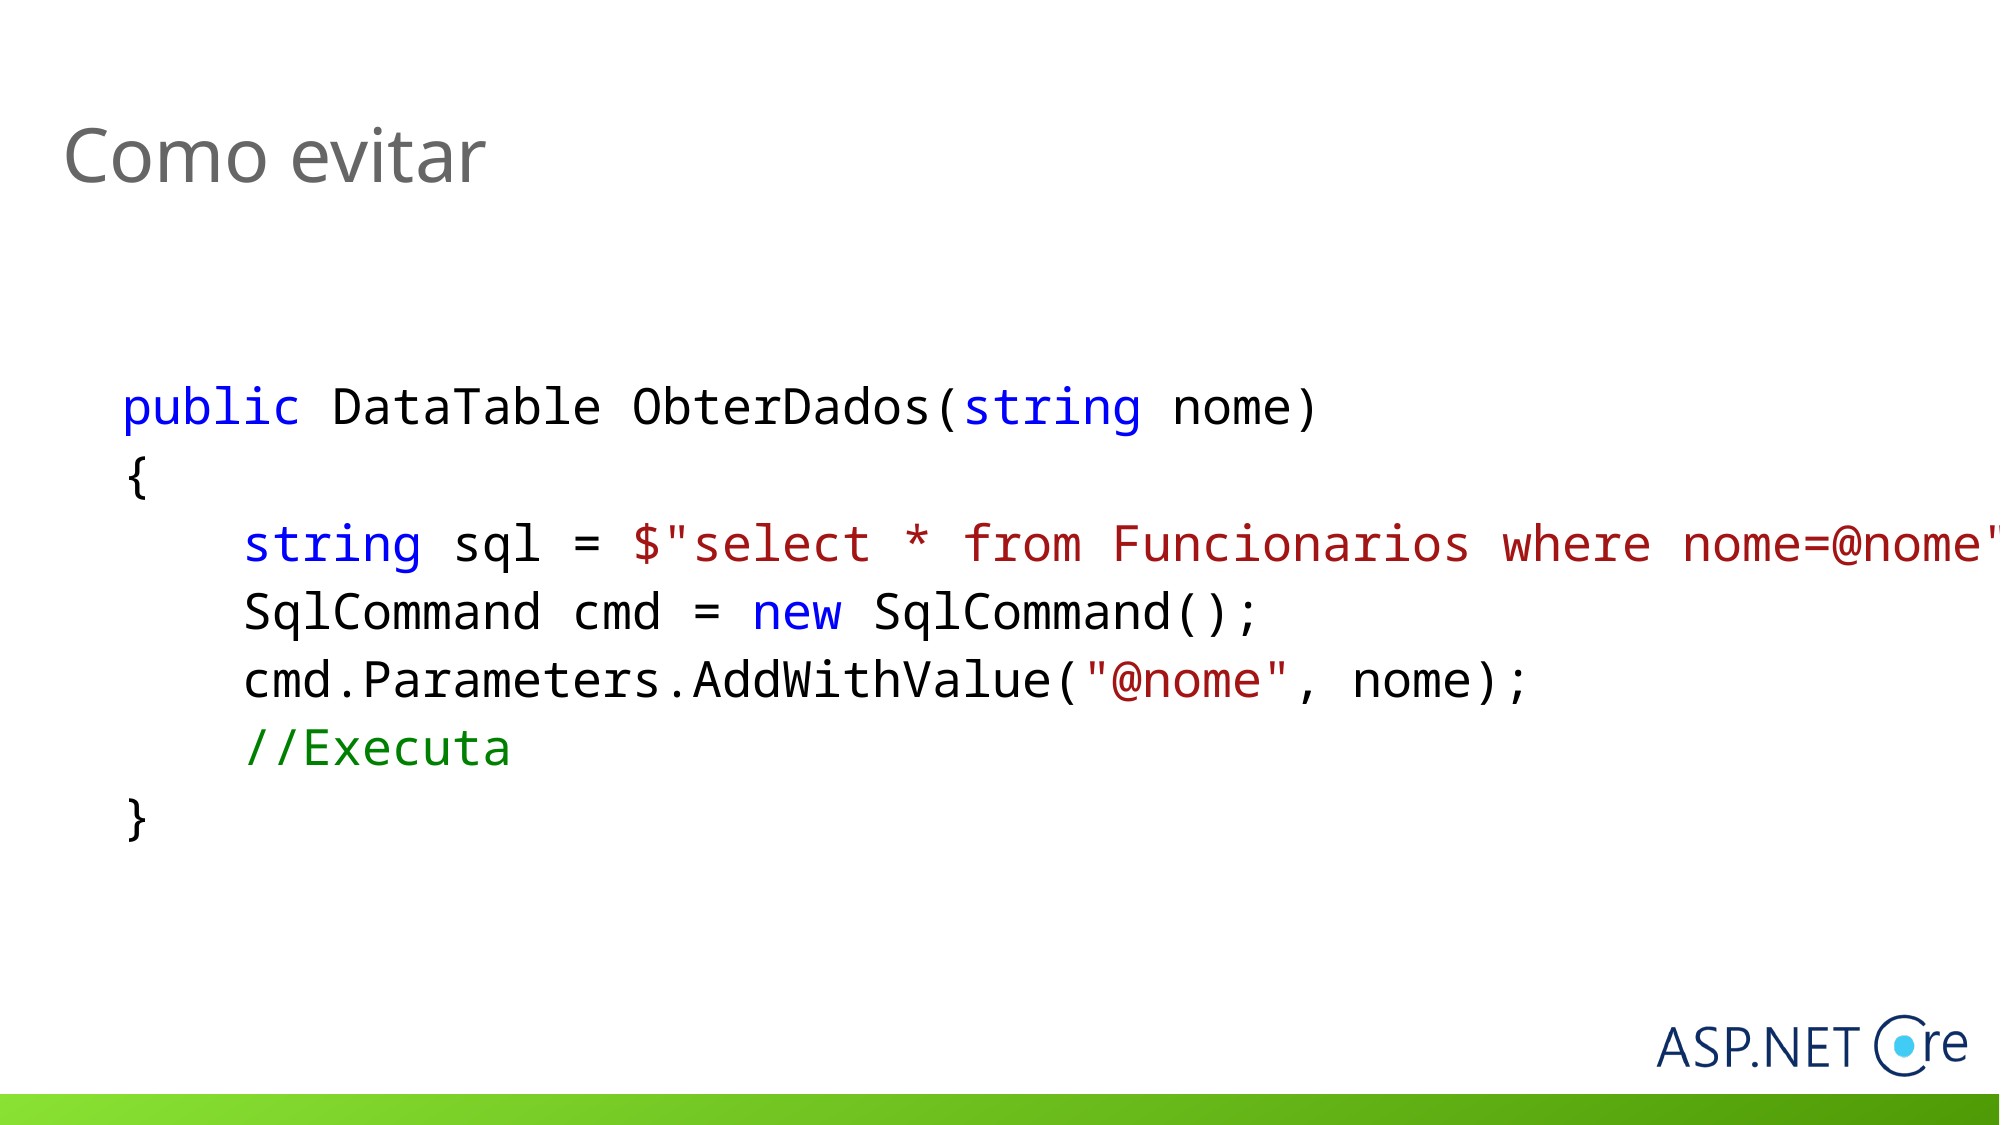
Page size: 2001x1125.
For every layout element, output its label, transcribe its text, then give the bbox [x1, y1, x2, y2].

picture [1641, 999, 1985, 1091]
text_box public DataTable ObterDados(string nome) { string sql = $"select * from Funcionarios where nome=@nome"; SqlCommand cmd = new SqlCommand(); cmd.Parameters.AddWithValue("@nome", nome); //Executa } [47, 342, 1892, 878]
text_box [0, 1094, 2000, 1125]
text_box Como evitar [47, 94, 721, 201]
